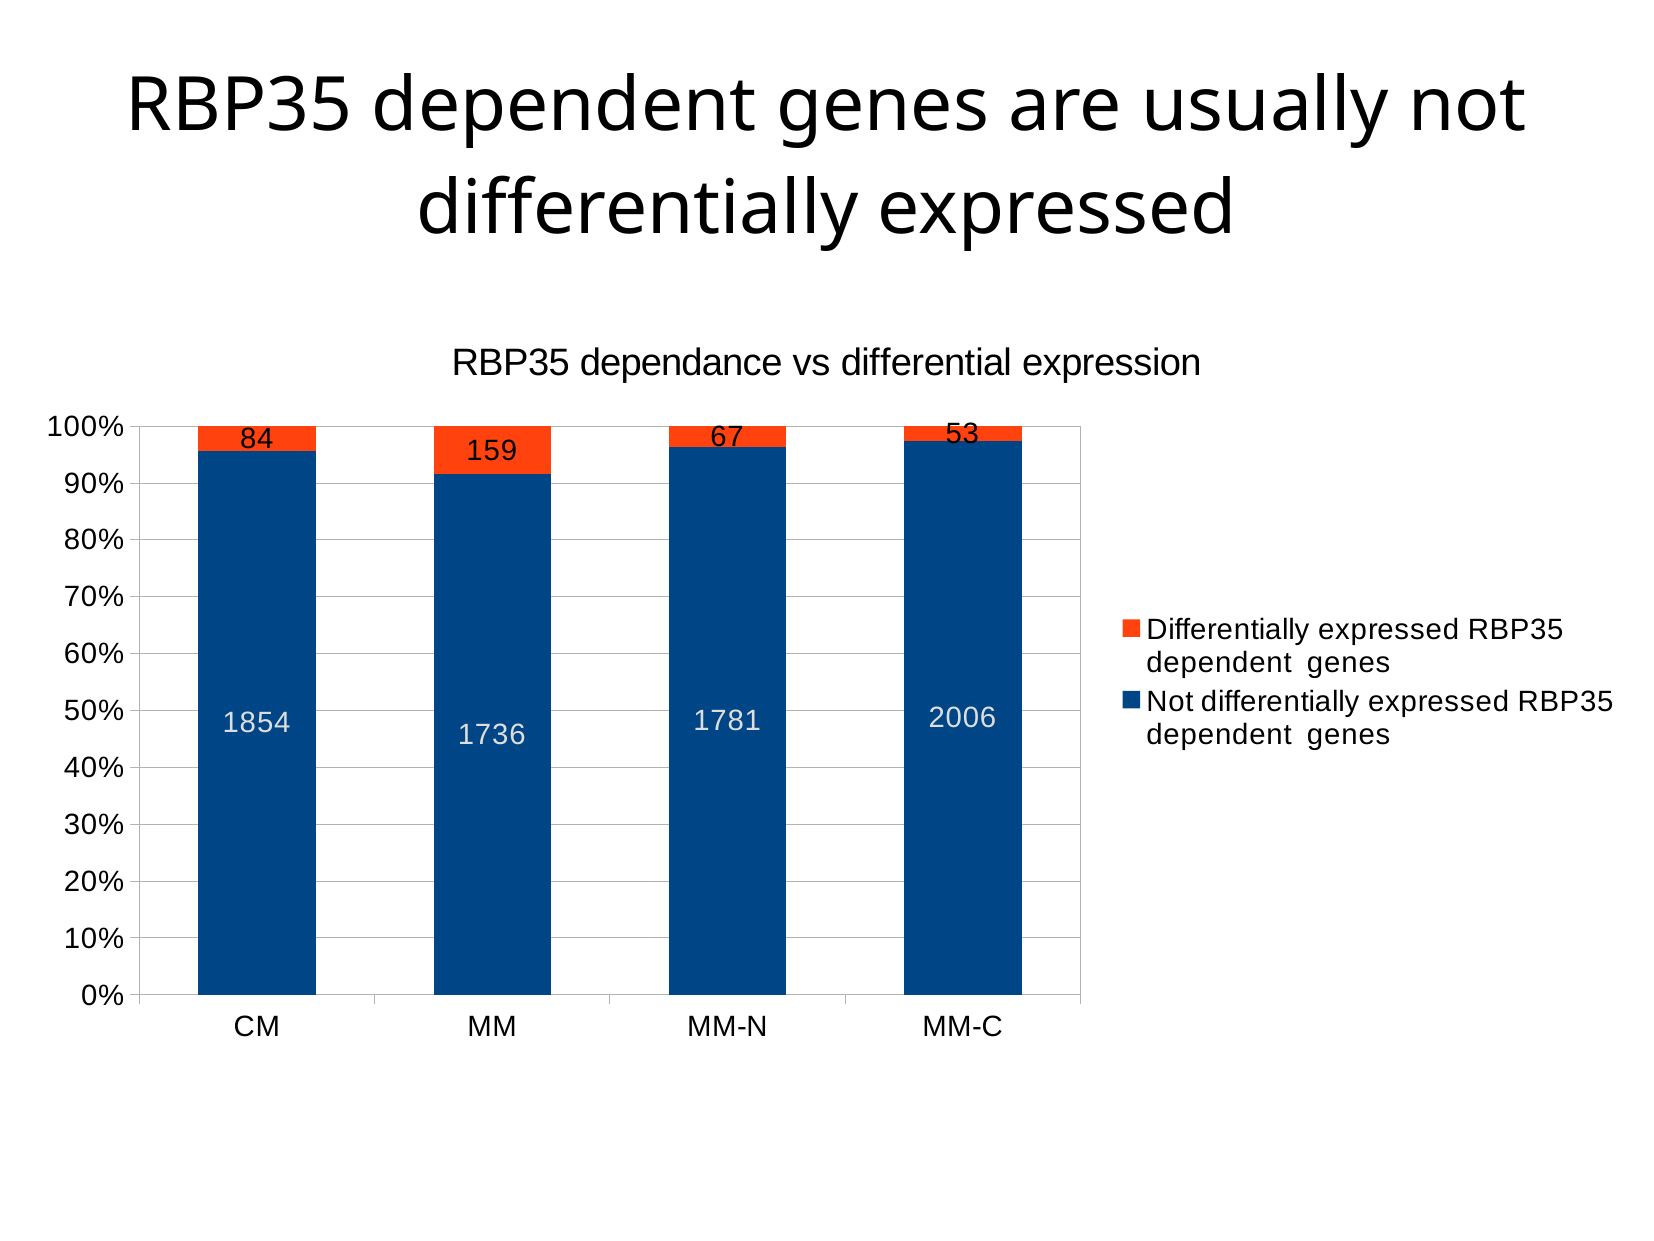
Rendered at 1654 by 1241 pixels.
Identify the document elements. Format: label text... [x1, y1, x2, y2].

chart [14, 306, 1638, 1058]
title RBP35 dependent genes are usually not differentially expressed [82, 49, 1571, 257]
